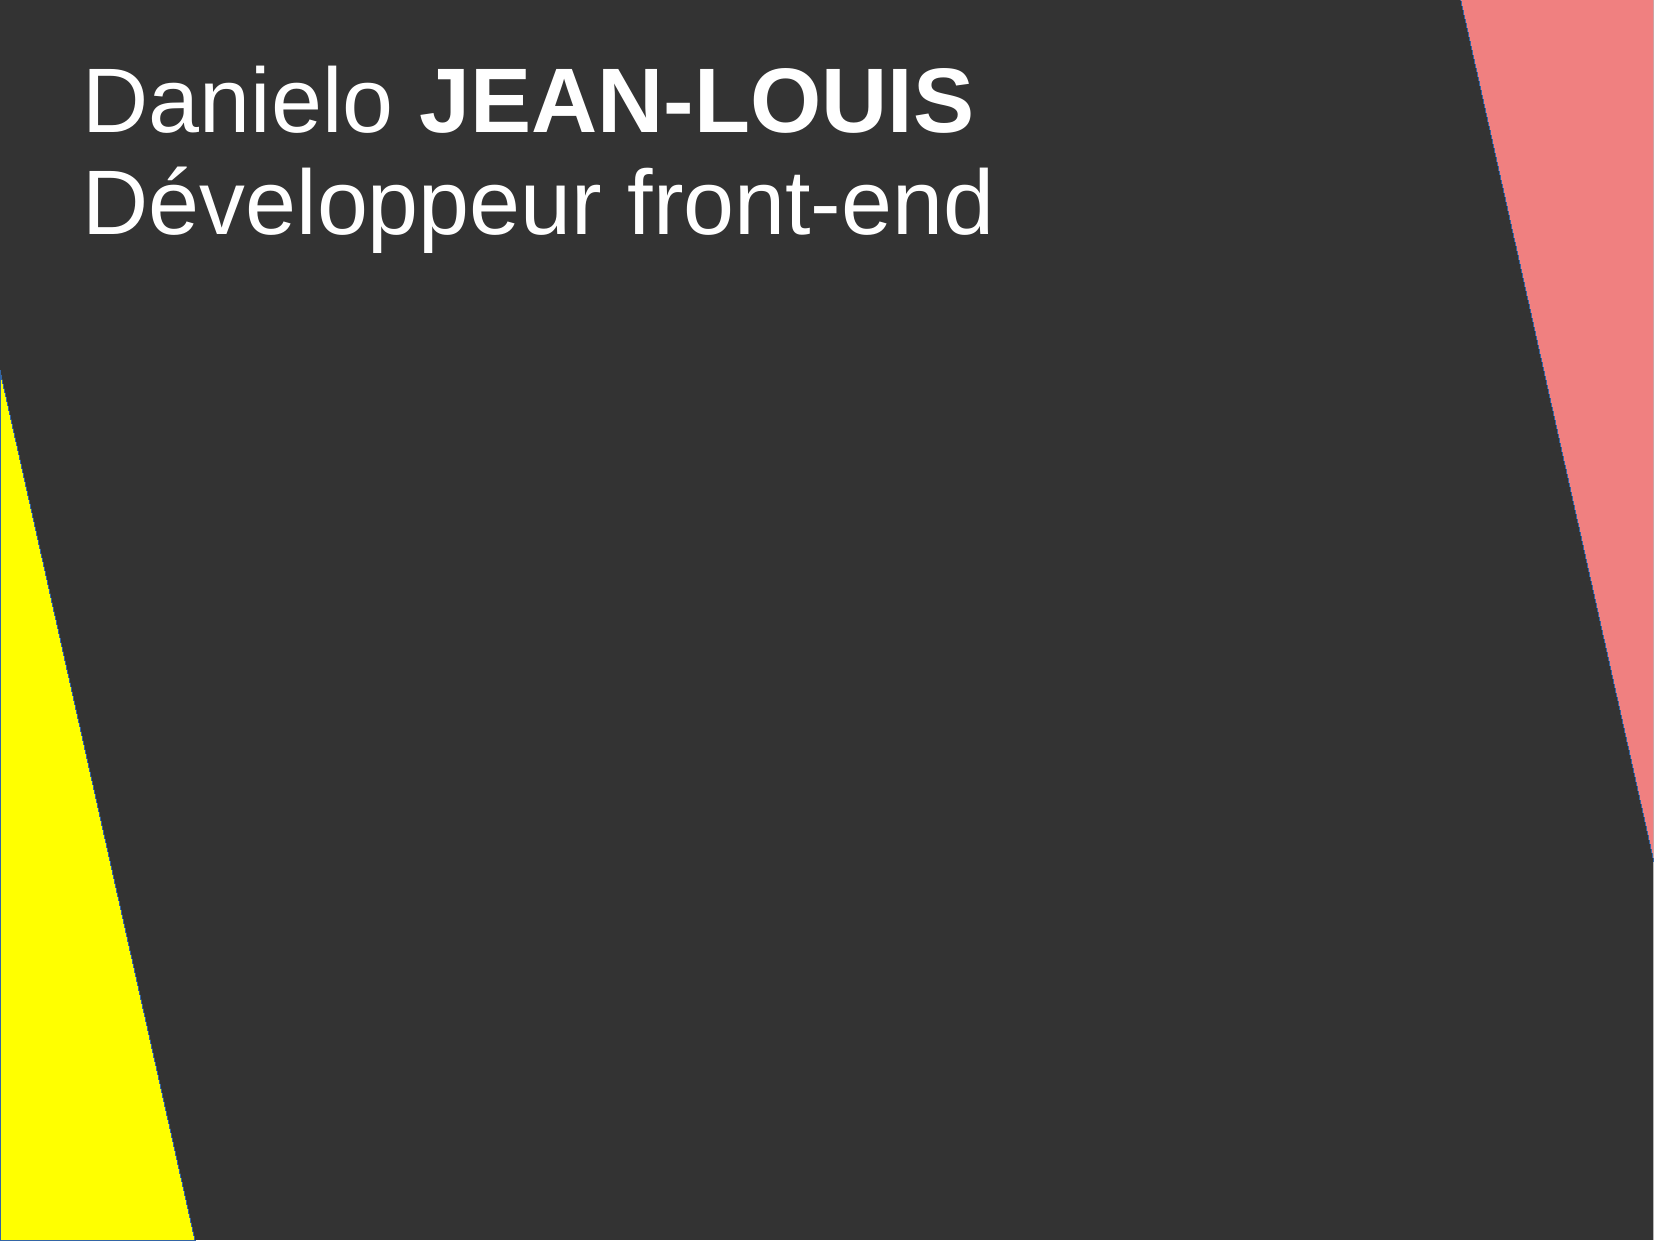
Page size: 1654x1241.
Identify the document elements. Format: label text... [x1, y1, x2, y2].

text_box [1460, 0, 1654, 862]
subtitle Danielo JEAN-LOUIS Développeur front-end [82, 49, 1571, 1010]
text_box [0, 370, 196, 1241]
